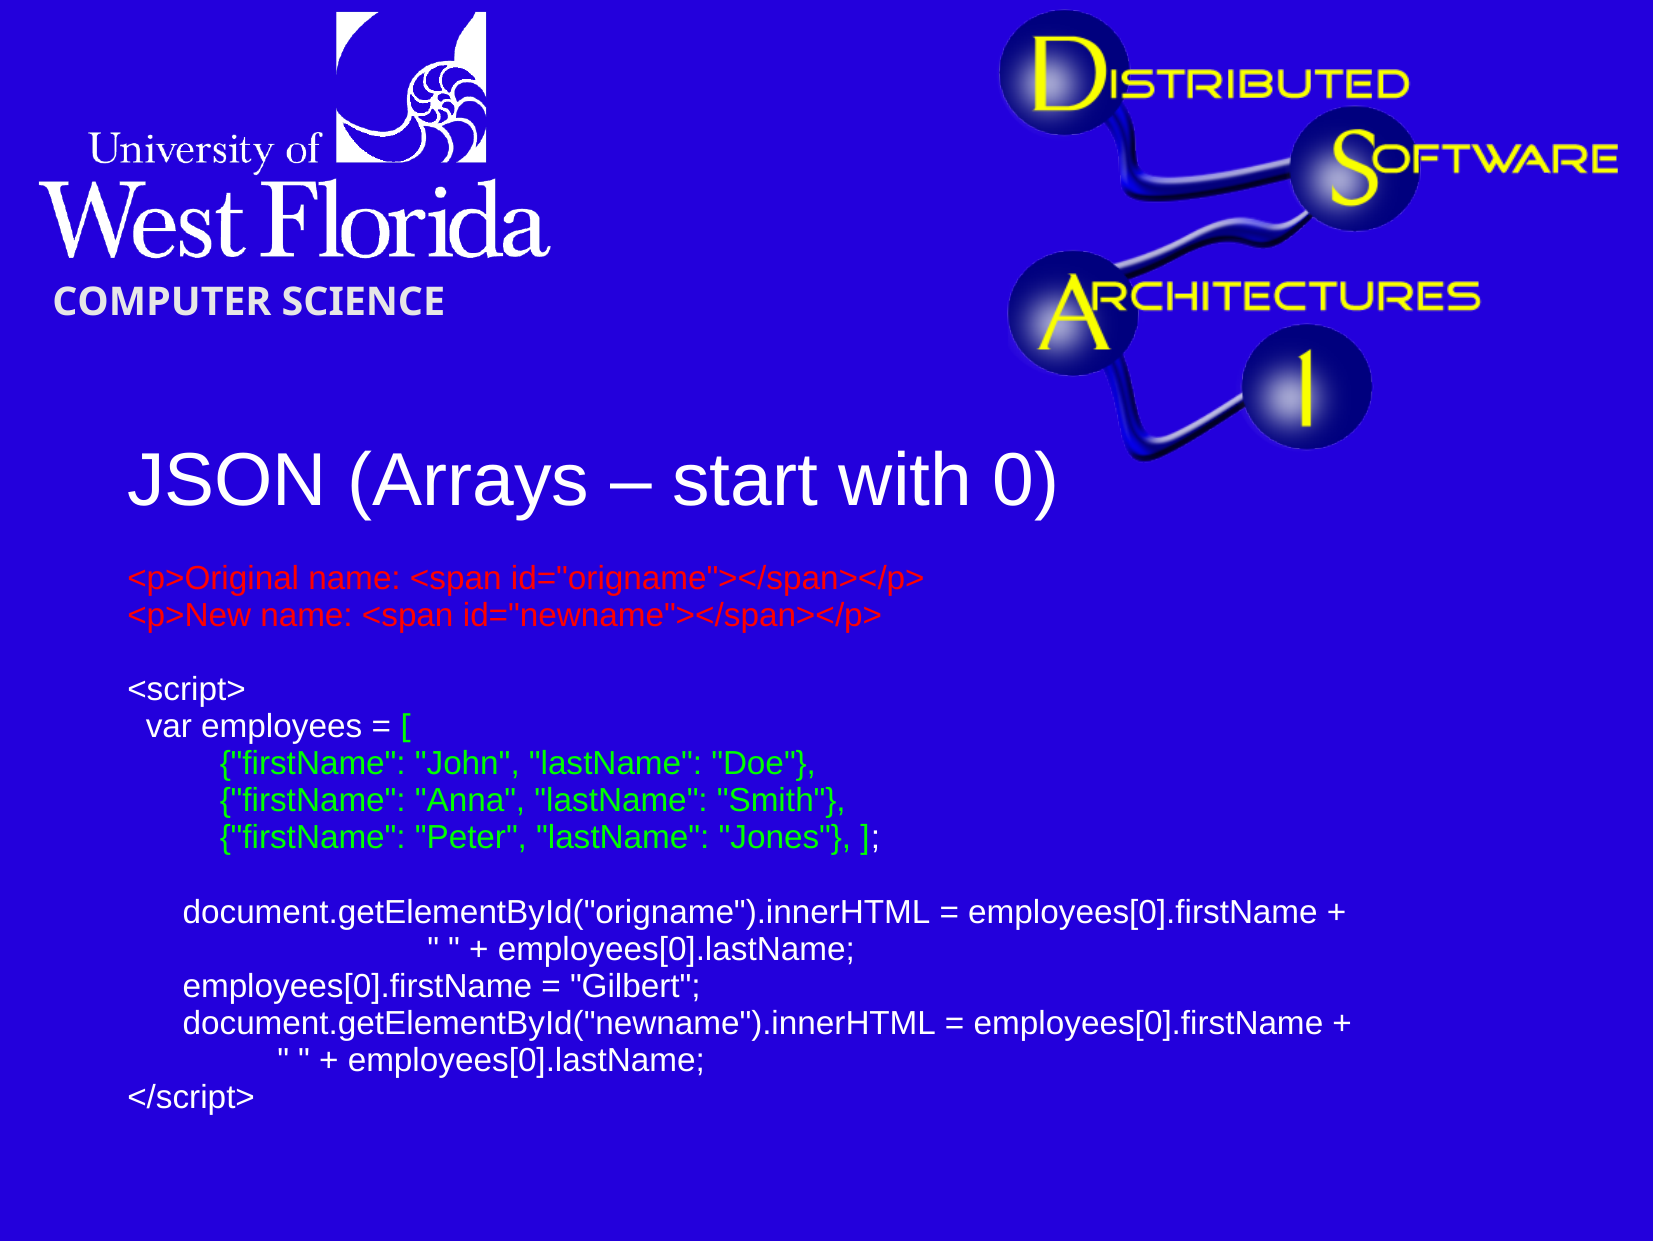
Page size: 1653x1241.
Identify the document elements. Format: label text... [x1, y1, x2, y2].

text_box COMPUTER SCIENCE [37, 262, 562, 333]
picture [37, 0, 558, 262]
text_box JSON (Arrays – start with 0) <p>Original name: <span id="origname"></span></p> <p>New name: <span id="newname"></span></p> <script> var employees = [ {"firstName": "John", "lastName": "Doe"}, {"firstName": "Anna", "lastName": "Smith"}, {"firstName": "Peter", "lastName": "Jones"}, ]; document.getElementById("origname").innerHTML = employees[0].firstName + " " + employees[0].lastName; employees[0].firstName = "Gilbert"; document.getElementById("newname").innerHTML = employees[0].firstName + " " + employees[0].lastName; </script> [112, 426, 1388, 731]
picture [910, 0, 1653, 506]
